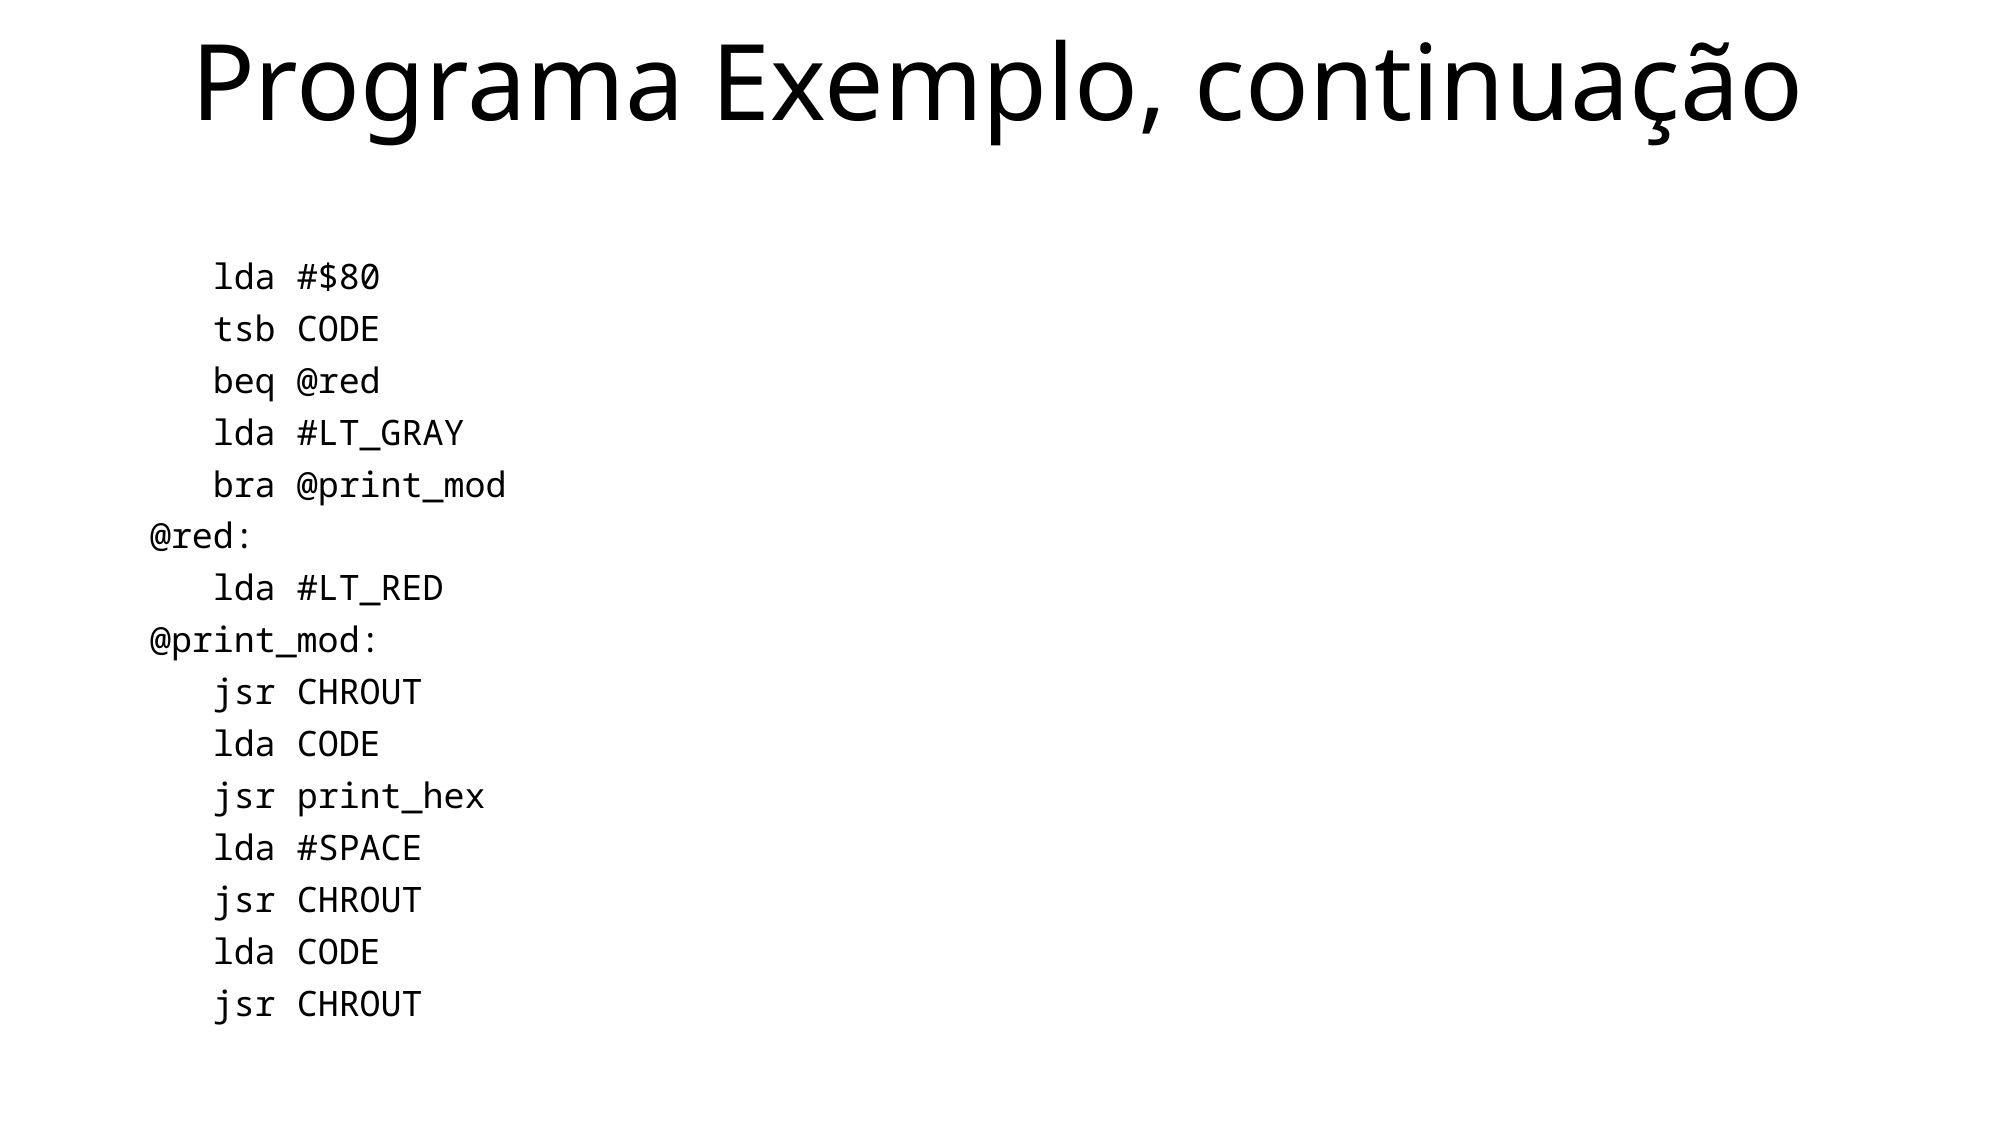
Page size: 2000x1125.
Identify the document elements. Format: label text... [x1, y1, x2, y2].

title Programa Exemplo, continuação [135, 7, 1861, 165]
list lda #$80 tsb CODE beq @red lda #LT_GRAY bra @print_mod @red: lda #LT_RED @print_mod: jsr CHROUT lda CODE jsr print_hex lda #SPACE jsr CHROUT lda CODE jsr CHROUT [135, 195, 1860, 1036]
